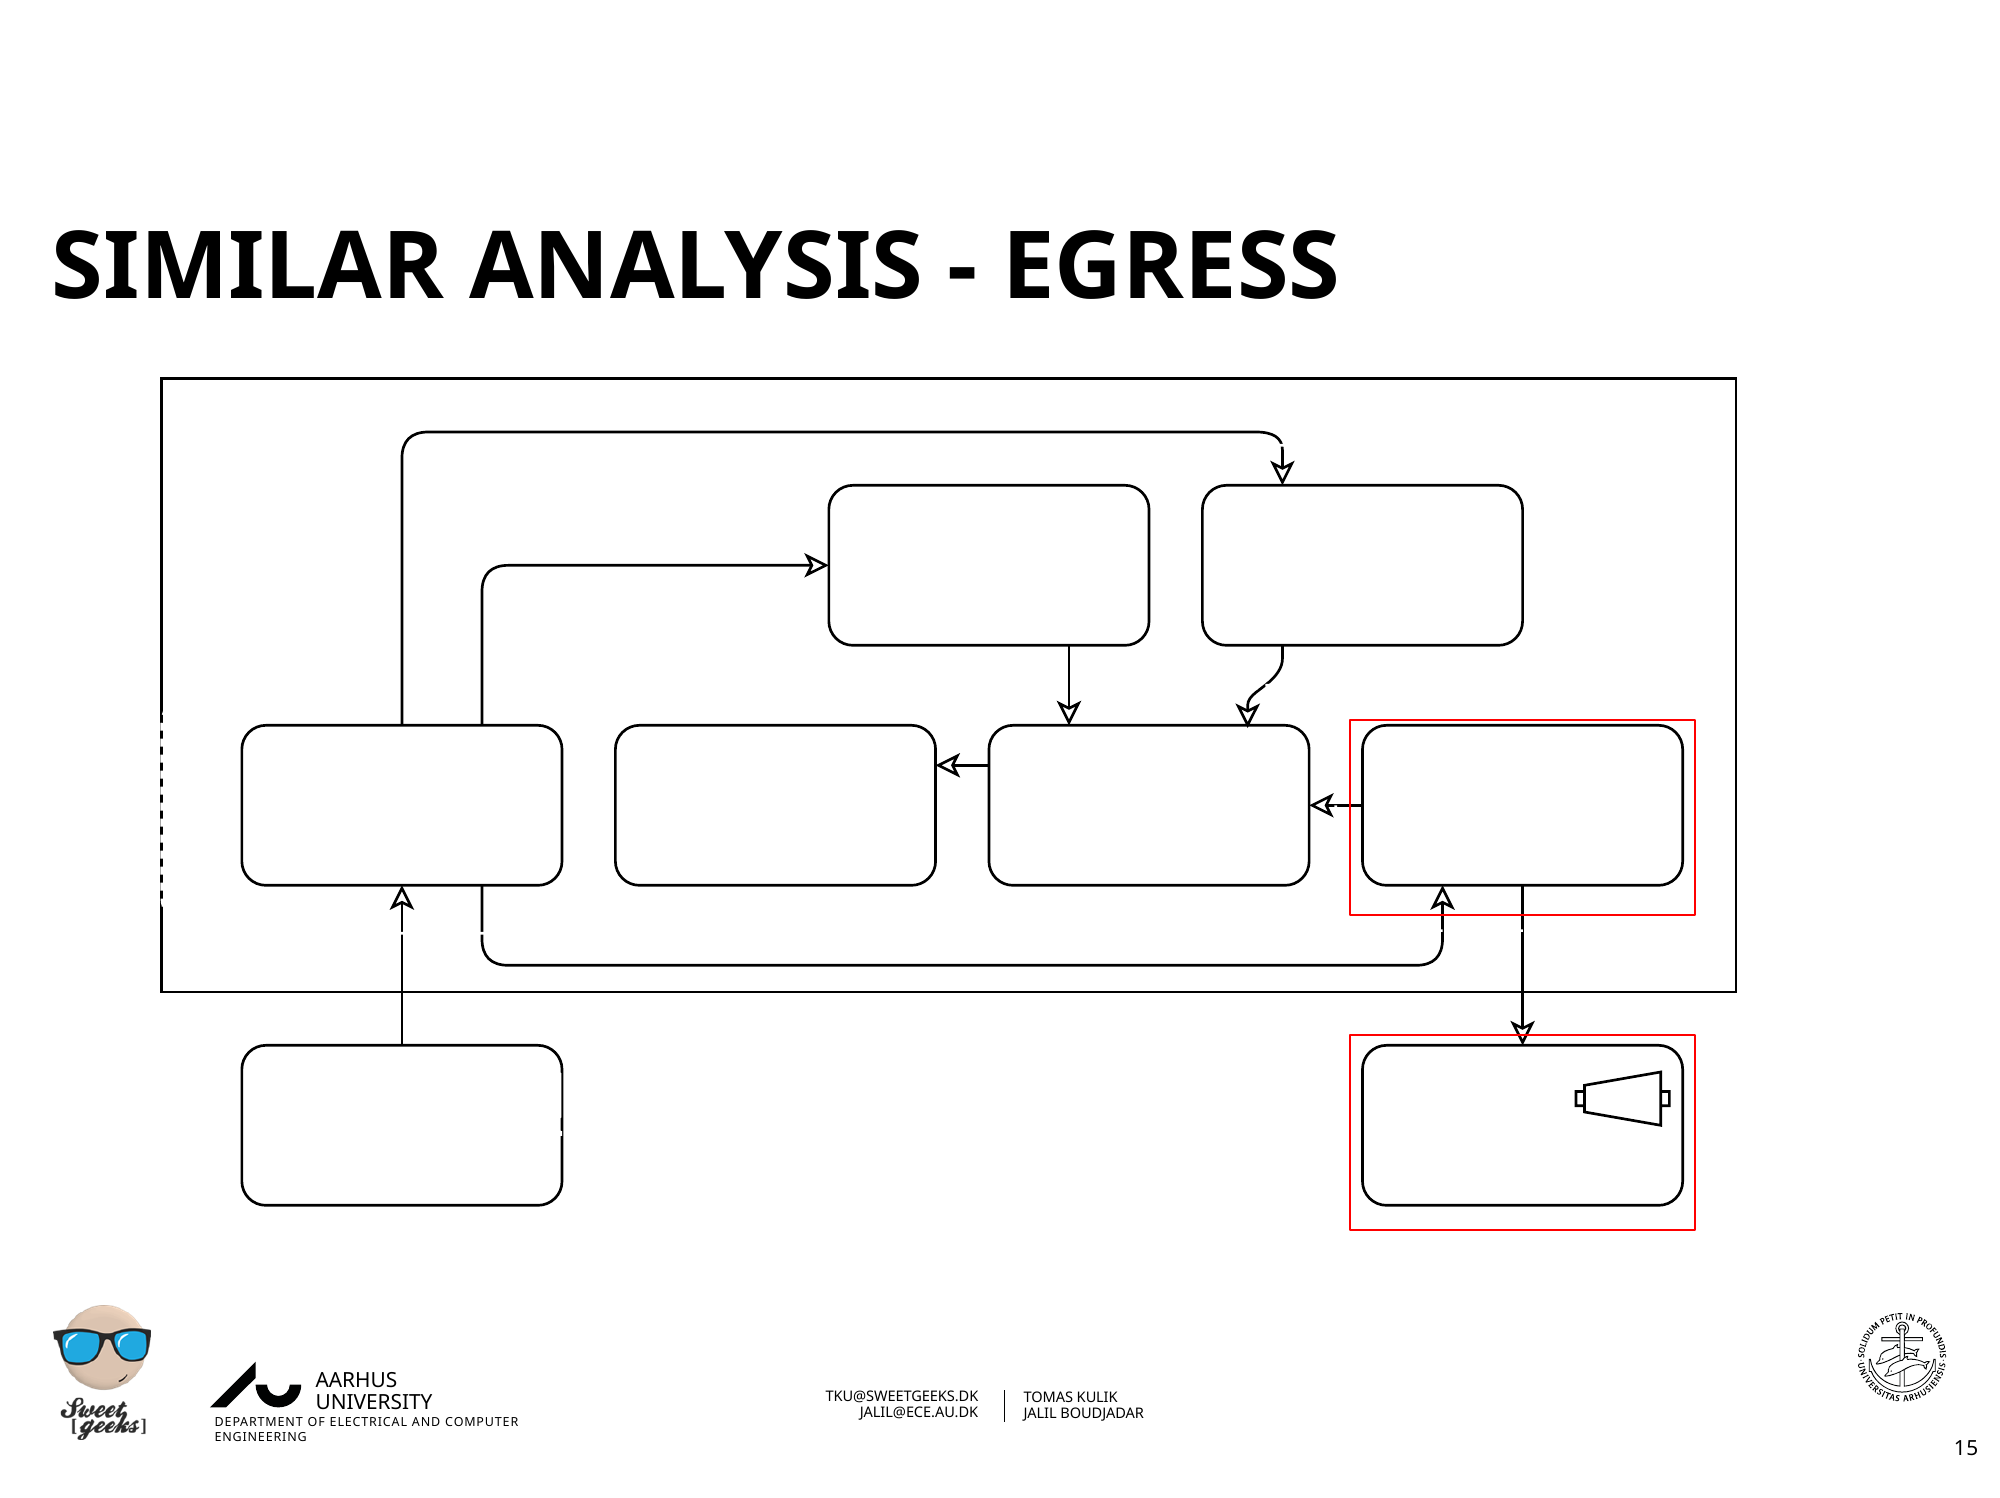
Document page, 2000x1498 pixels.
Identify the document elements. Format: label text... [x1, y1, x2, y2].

picture [53, 1305, 151, 1440]
slide_number <number> [1937, 1437, 1979, 1463]
picture [131, 375, 1741, 1215]
picture [1351, 1036, 1694, 1215]
text_box Similar analysis - egress [51, 32, 1948, 319]
